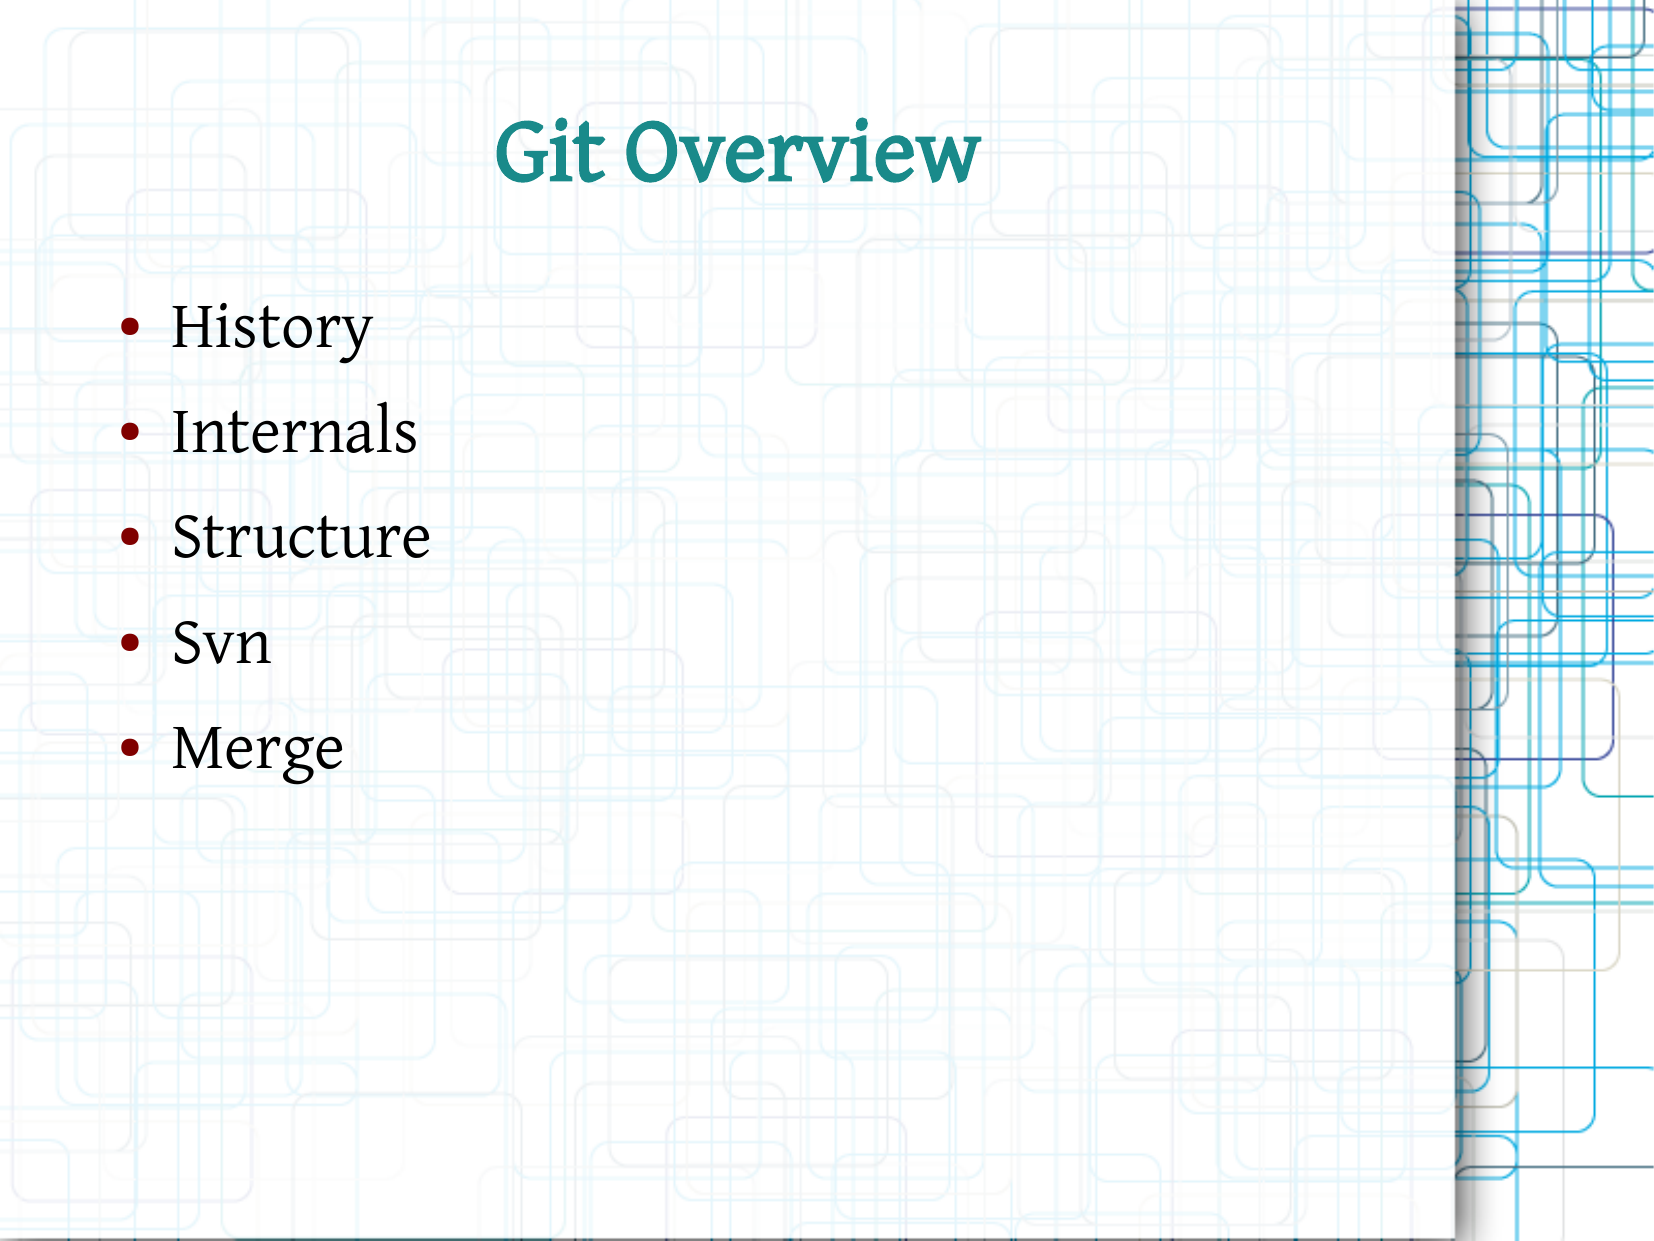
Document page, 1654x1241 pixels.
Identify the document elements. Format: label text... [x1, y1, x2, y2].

picture [0, 0, 1654, 1241]
list History Internals Structure Svn Merge [82, 290, 1418, 1241]
title Git Overview [59, 49, 1418, 257]
